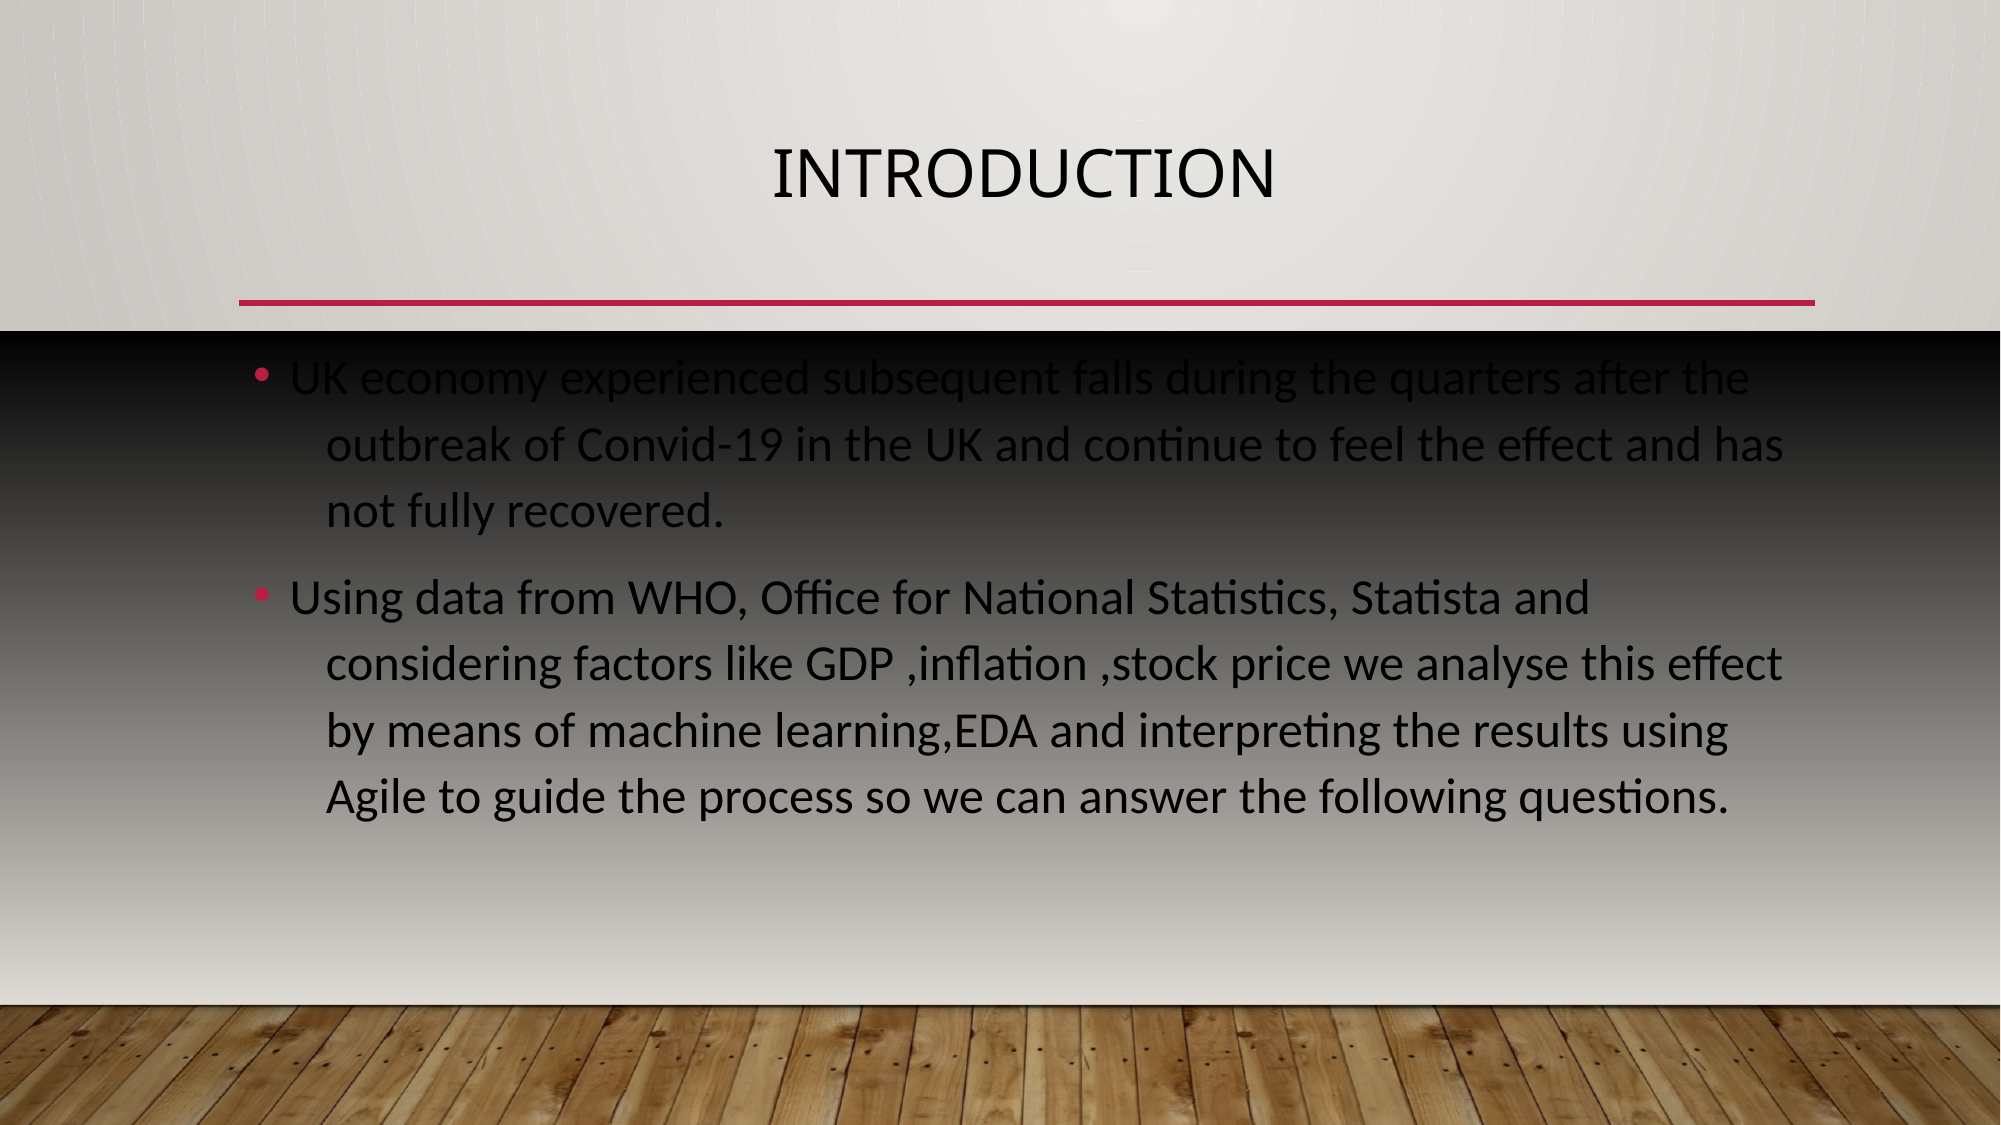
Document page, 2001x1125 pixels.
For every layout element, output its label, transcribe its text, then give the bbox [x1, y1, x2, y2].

title Introduction [238, 131, 1814, 305]
list UK economy experienced subsequent falls during the quarters after the outbreak of Convid-19 in the UK and continue to feel the effect and has not fully recovered. Using data from WHO, Office for National Statistics, Statista and considering factors like GDP ,inflation ,stock price we analyse this effect by means of machine learning,EDA and interpreting the results using Agile to guide the process so we can answer the following questions. [238, 330, 1814, 897]
